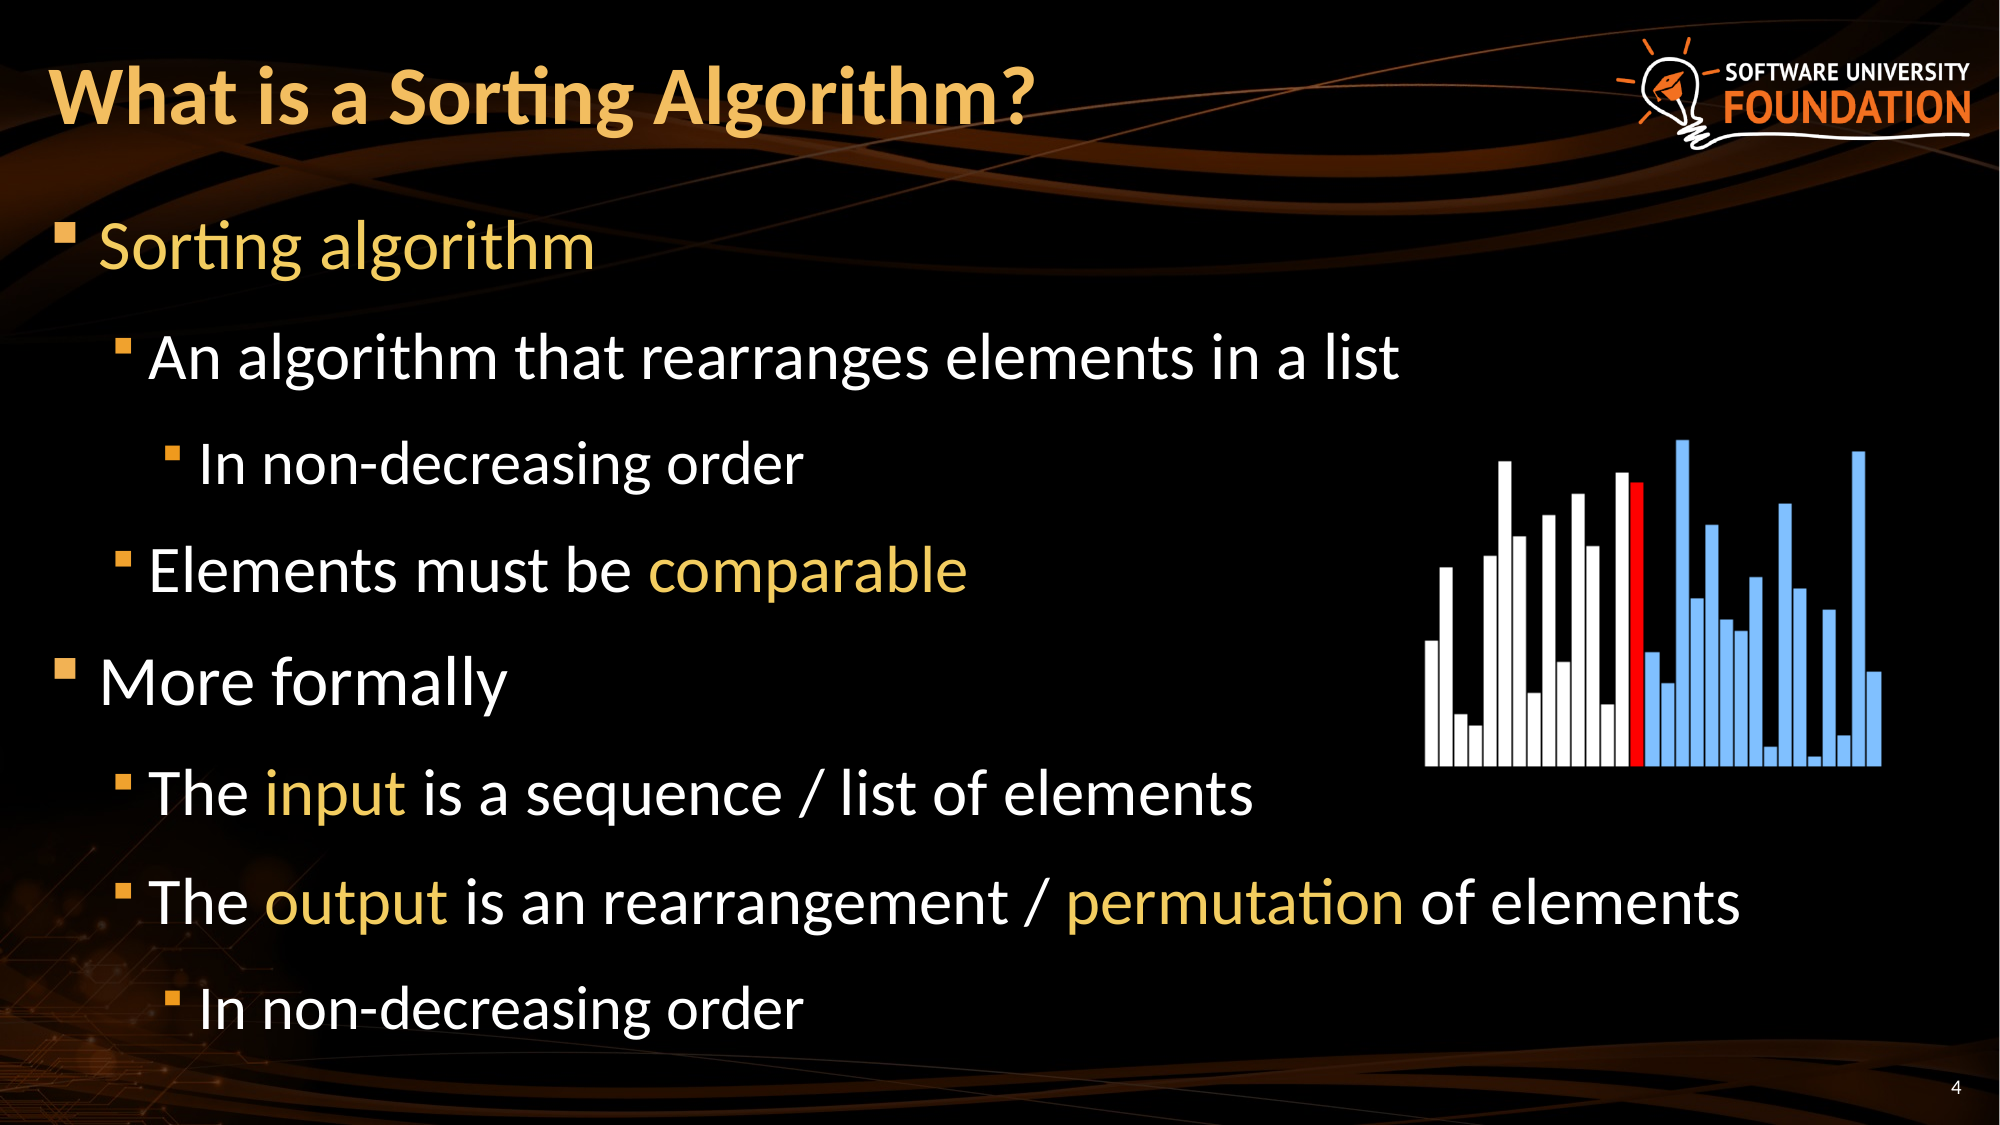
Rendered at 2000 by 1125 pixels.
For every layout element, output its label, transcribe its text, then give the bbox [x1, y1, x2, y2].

list Sorting algorithm An algorithm that rearranges elements in a list In non-decreasing order Elements must be comparable More formally The input is a sequence / list of elements The output is an rearrangement / permutation of elements In non-decreasing order [31, 188, 1968, 1103]
picture [0, 0, 2000, 1125]
title What is a Sorting Algorithm? [30, 6, 1602, 189]
